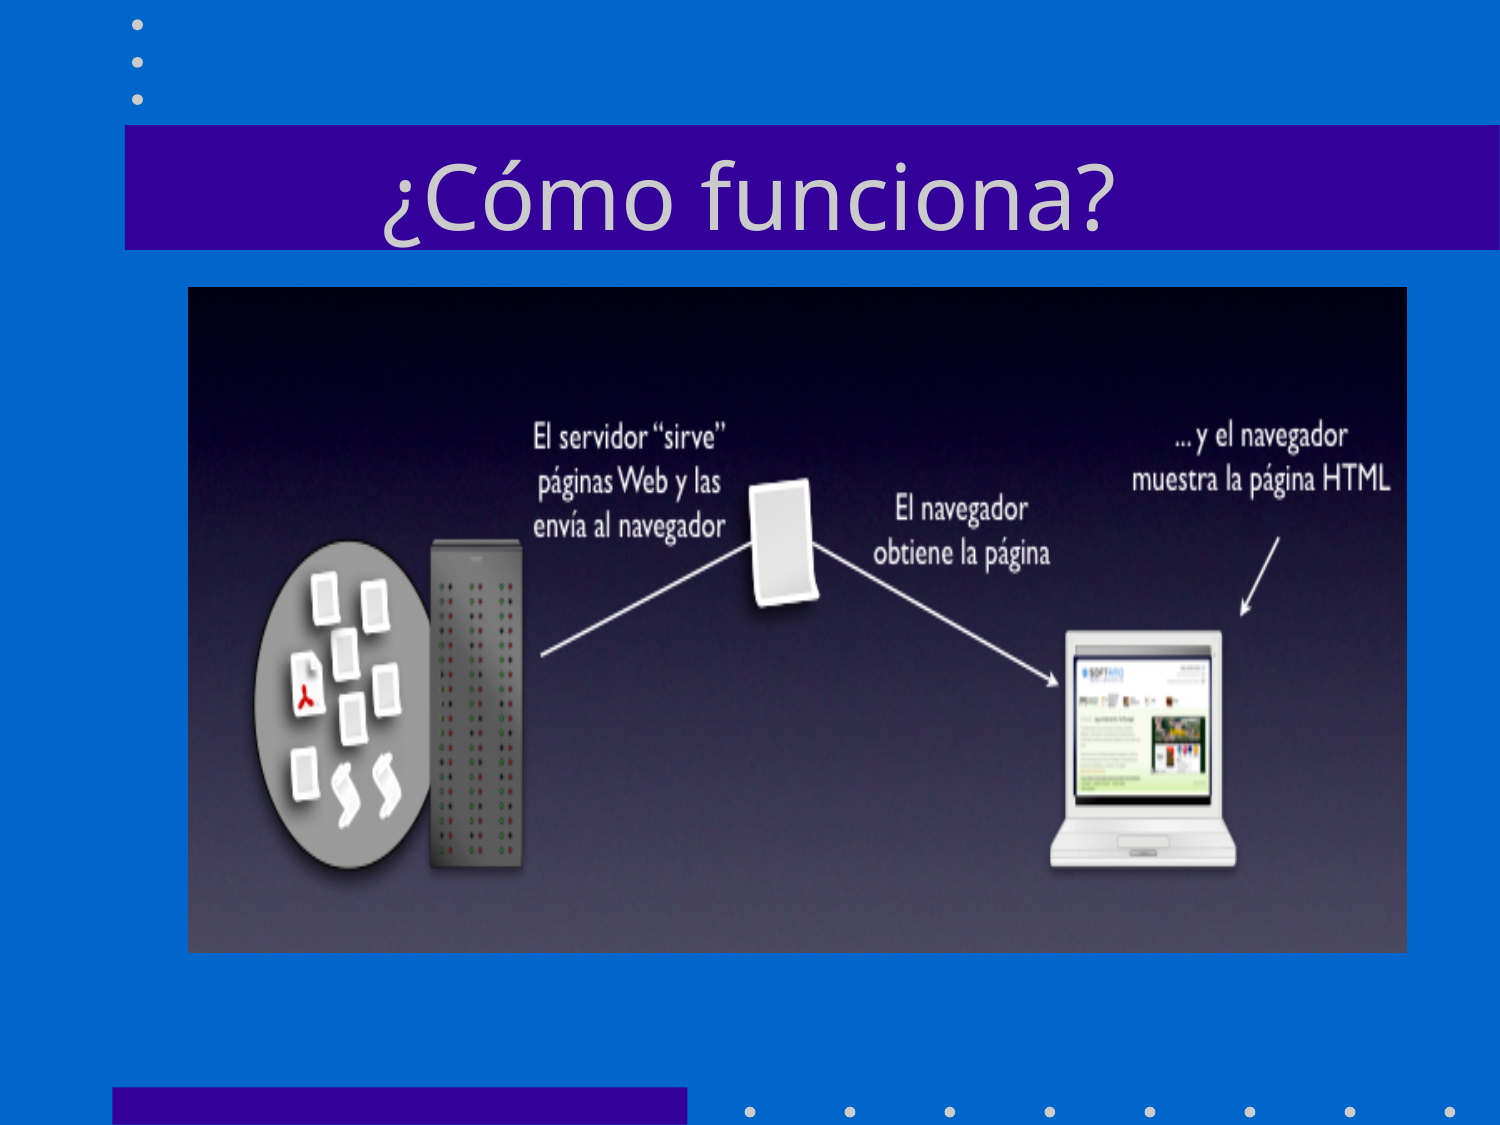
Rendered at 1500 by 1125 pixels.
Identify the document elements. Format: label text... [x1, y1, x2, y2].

picture [188, 287, 1407, 953]
title ¿Cómo funciona? [112, 99, 1388, 288]
